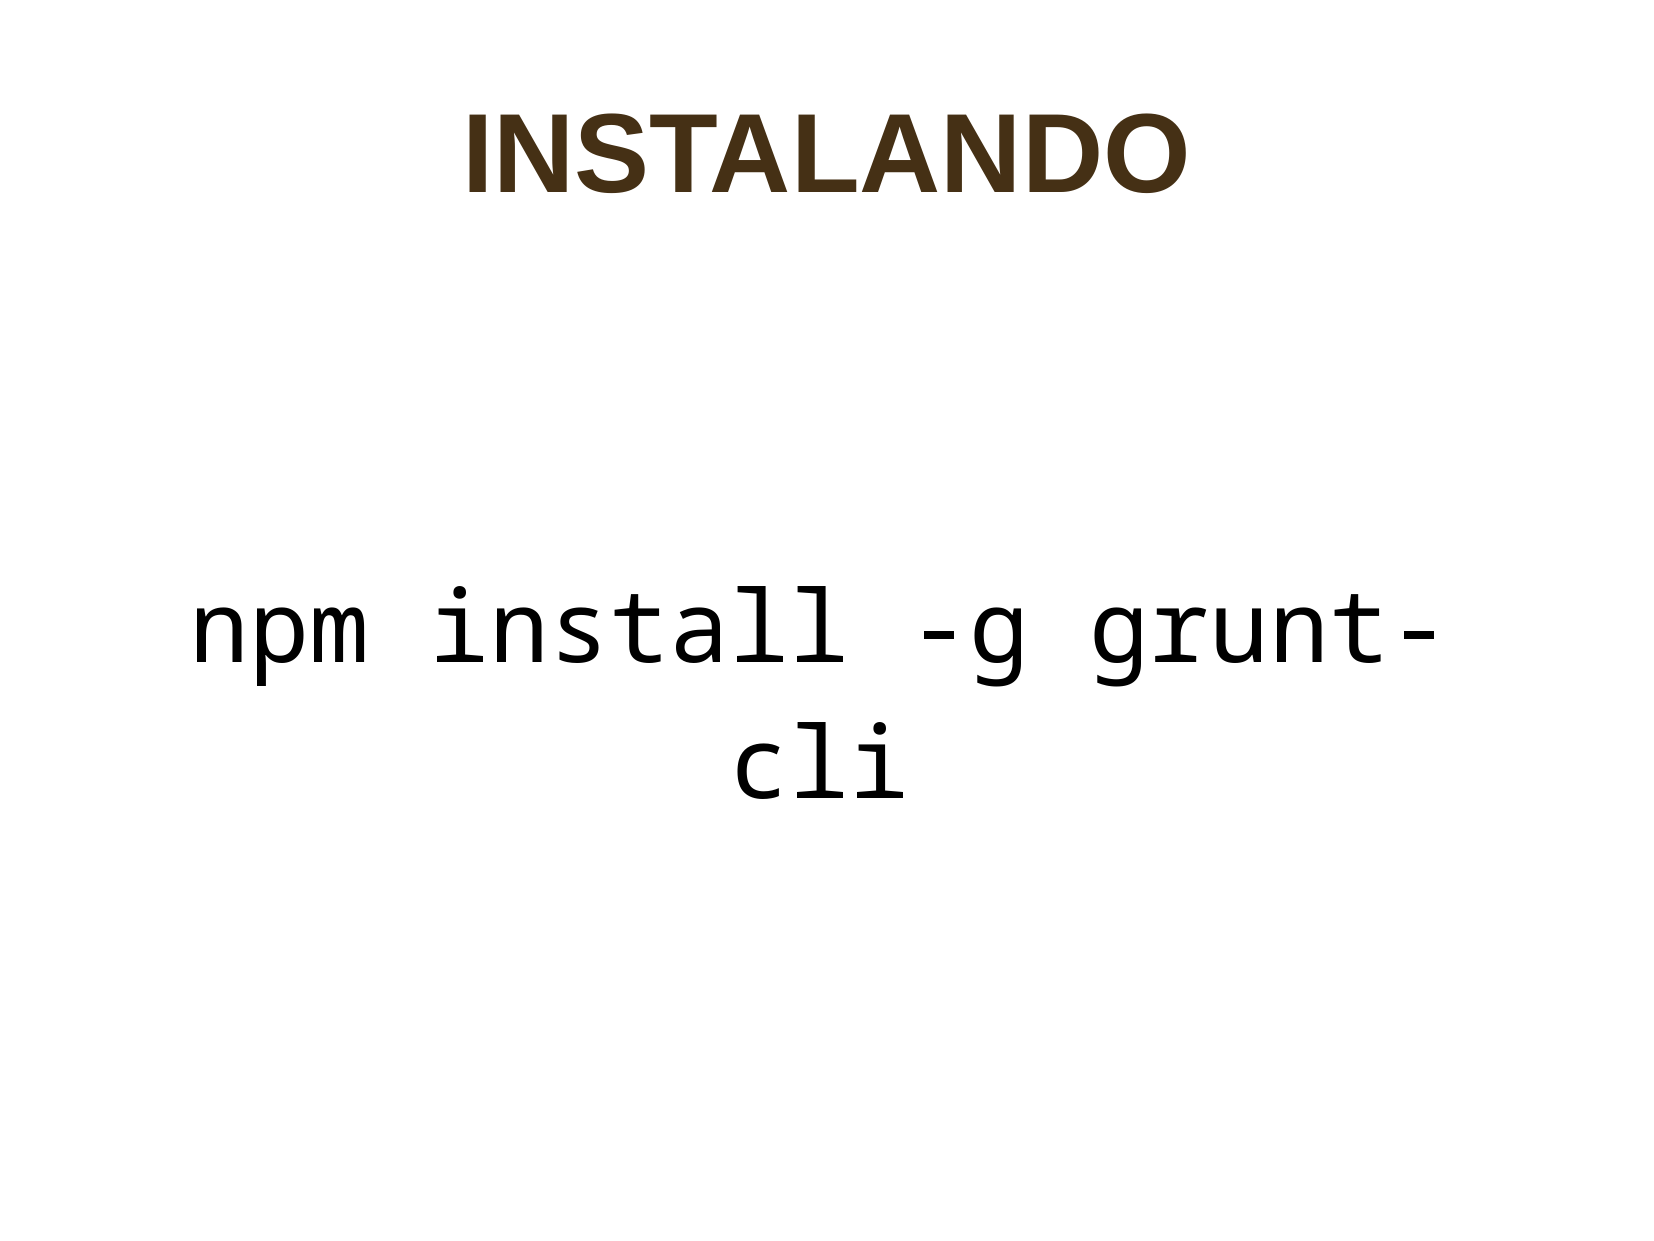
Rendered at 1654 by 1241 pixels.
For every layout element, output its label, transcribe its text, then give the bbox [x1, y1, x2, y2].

title INSTALANDO [82, 49, 1571, 257]
list npm install -g grunt-cli [82, 555, 1486, 1010]
